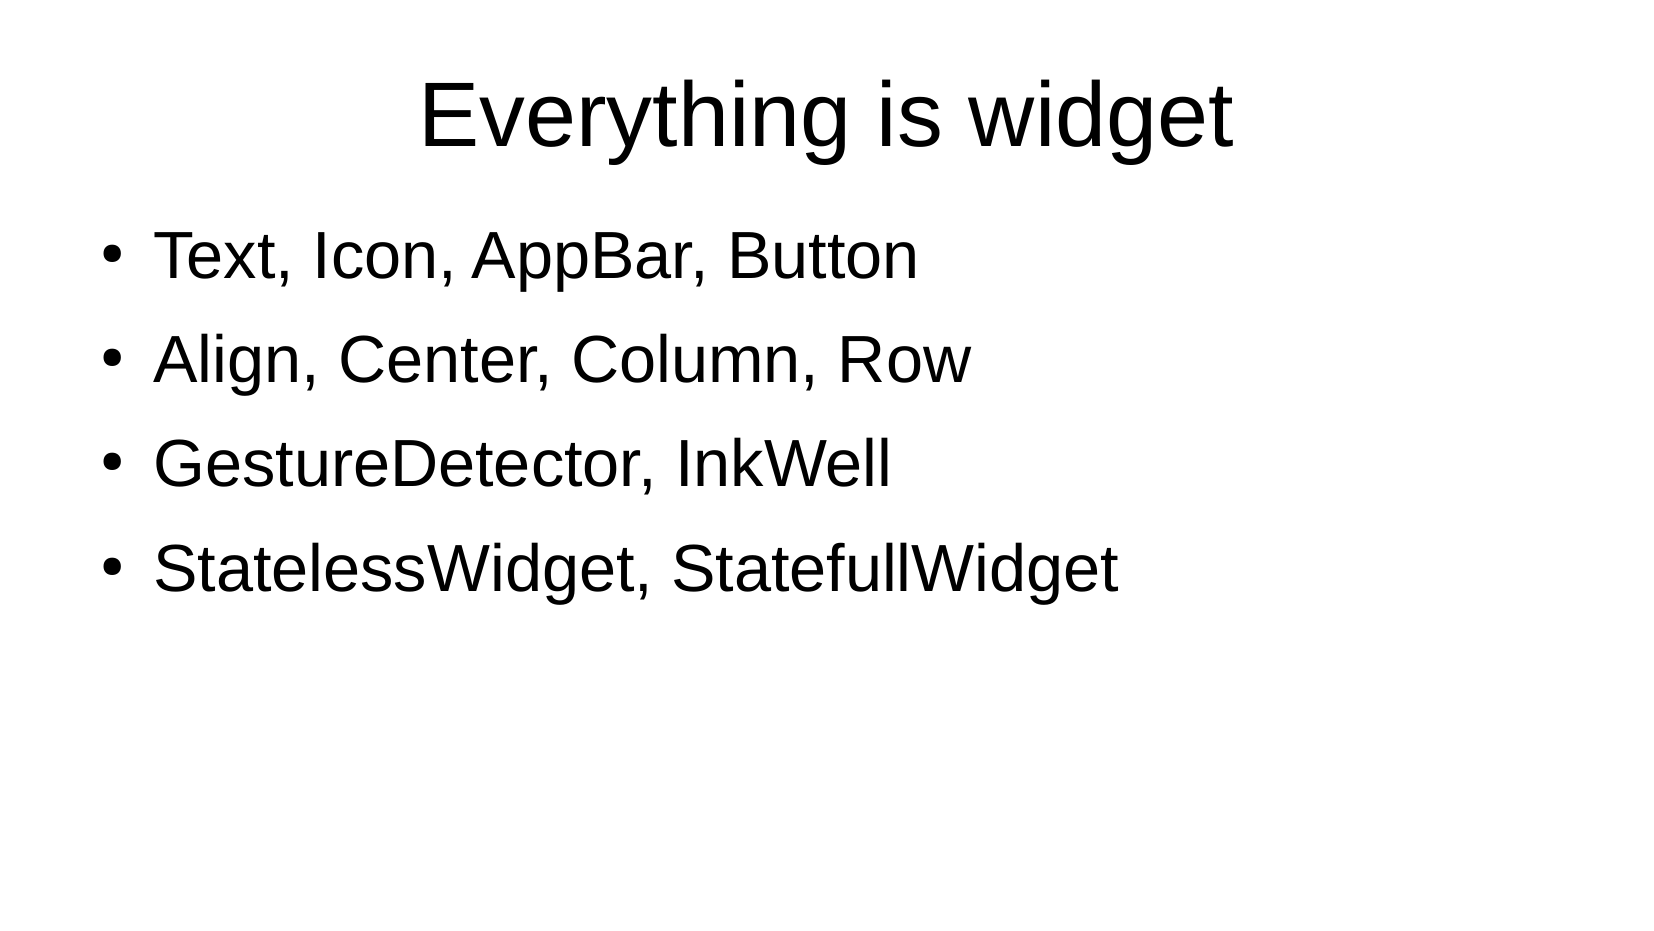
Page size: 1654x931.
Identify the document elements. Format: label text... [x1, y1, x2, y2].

list Text, Icon, AppBar, Button Align, Center, Column, Row GestureDetector, InkWell StatelessWidget, StatefullWidget [82, 217, 1571, 758]
title Everything is widget [82, 37, 1571, 193]
